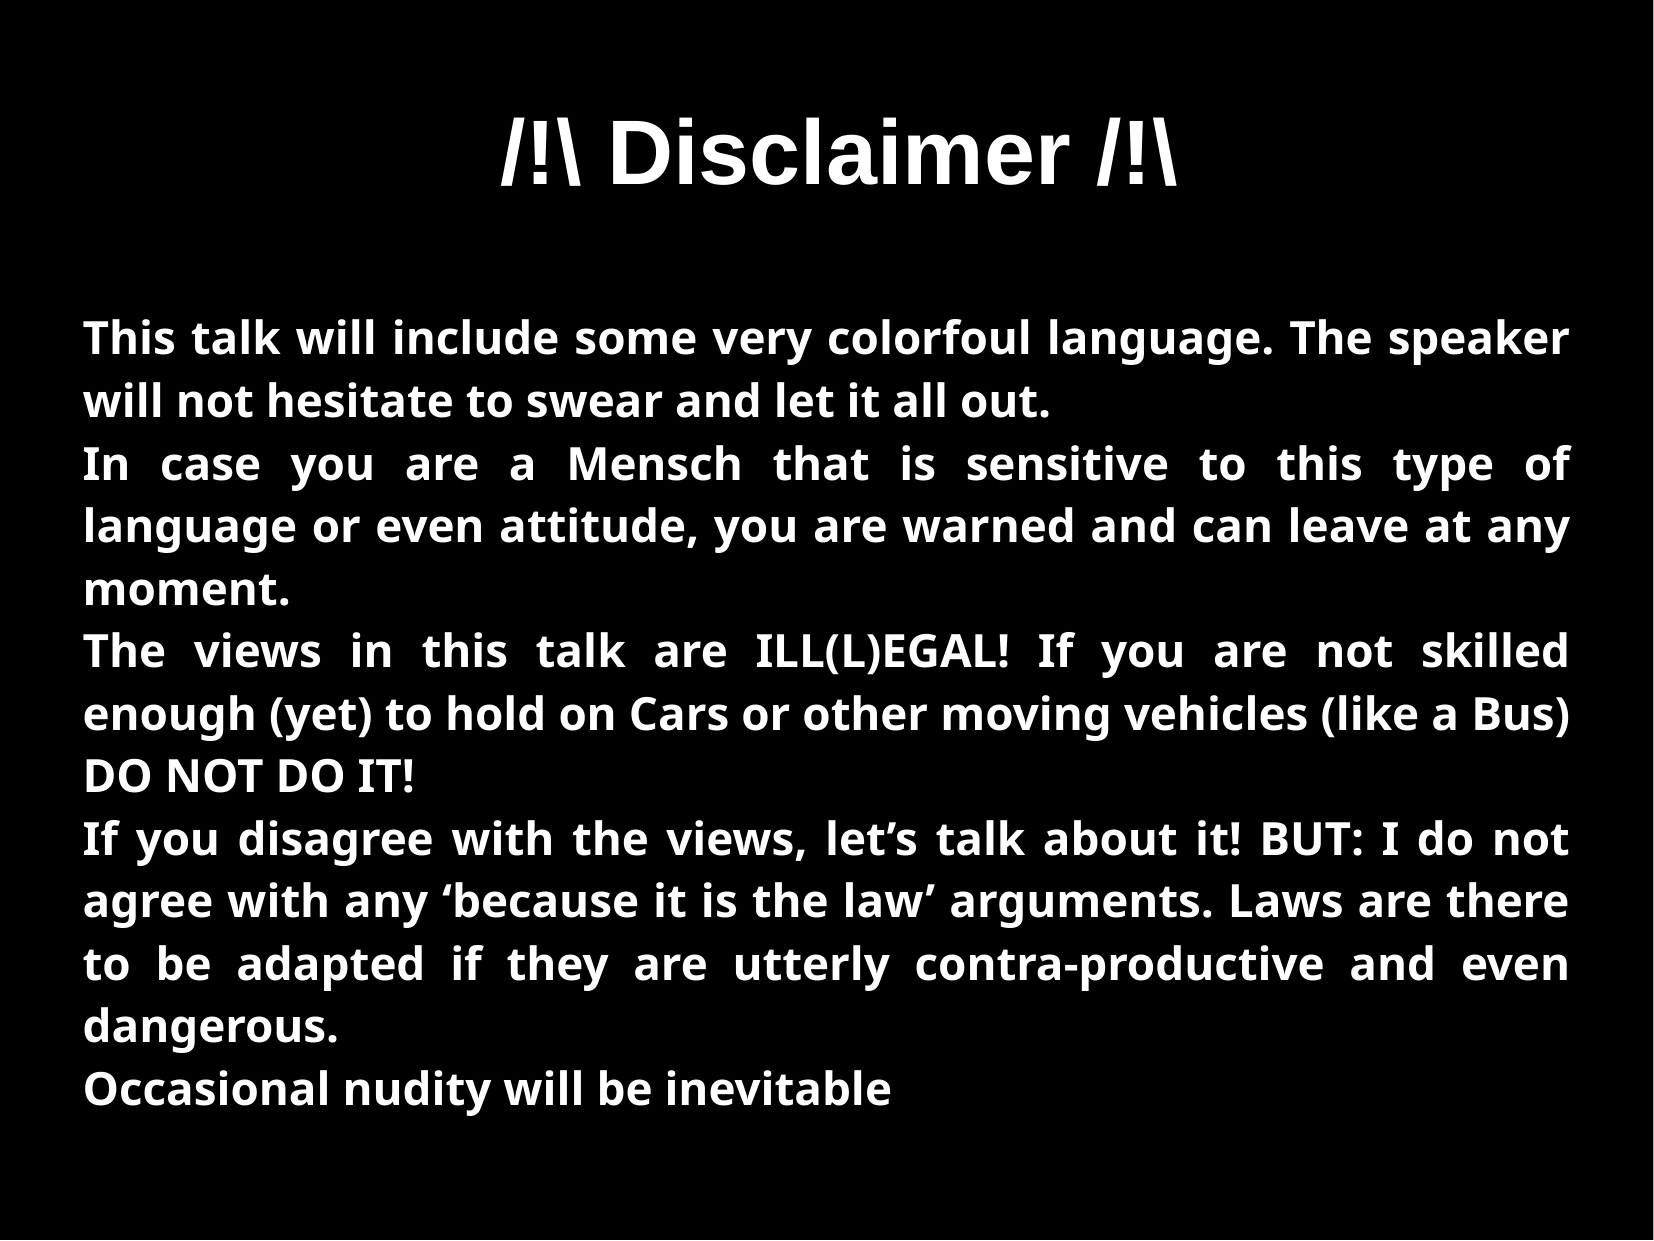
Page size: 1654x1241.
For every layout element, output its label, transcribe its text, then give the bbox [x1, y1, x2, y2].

title /!\ Disclaimer /!\ [82, 49, 1571, 233]
subtitle This talk will include some very colorfoul language. The speaker will not hesitate to swear and let it all out. In case you are a Mensch that is sensitive to this type of language or even attitude, you are warned and can leave at any moment. The views in this talk are ILL(L)EGAL! If you are not skilled enough (yet) to hold on Cars or other moving vehicles (like a Bus) DO NOT DO IT! If you disagree with the views, let’s talk about it! BUT: I do not agree with any ‘because it is the law’ arguments. Laws are there to be adapted if they are utterly contra-productive and even dangerous. Occasional nudity will be inevitable [82, 233, 1571, 1067]
